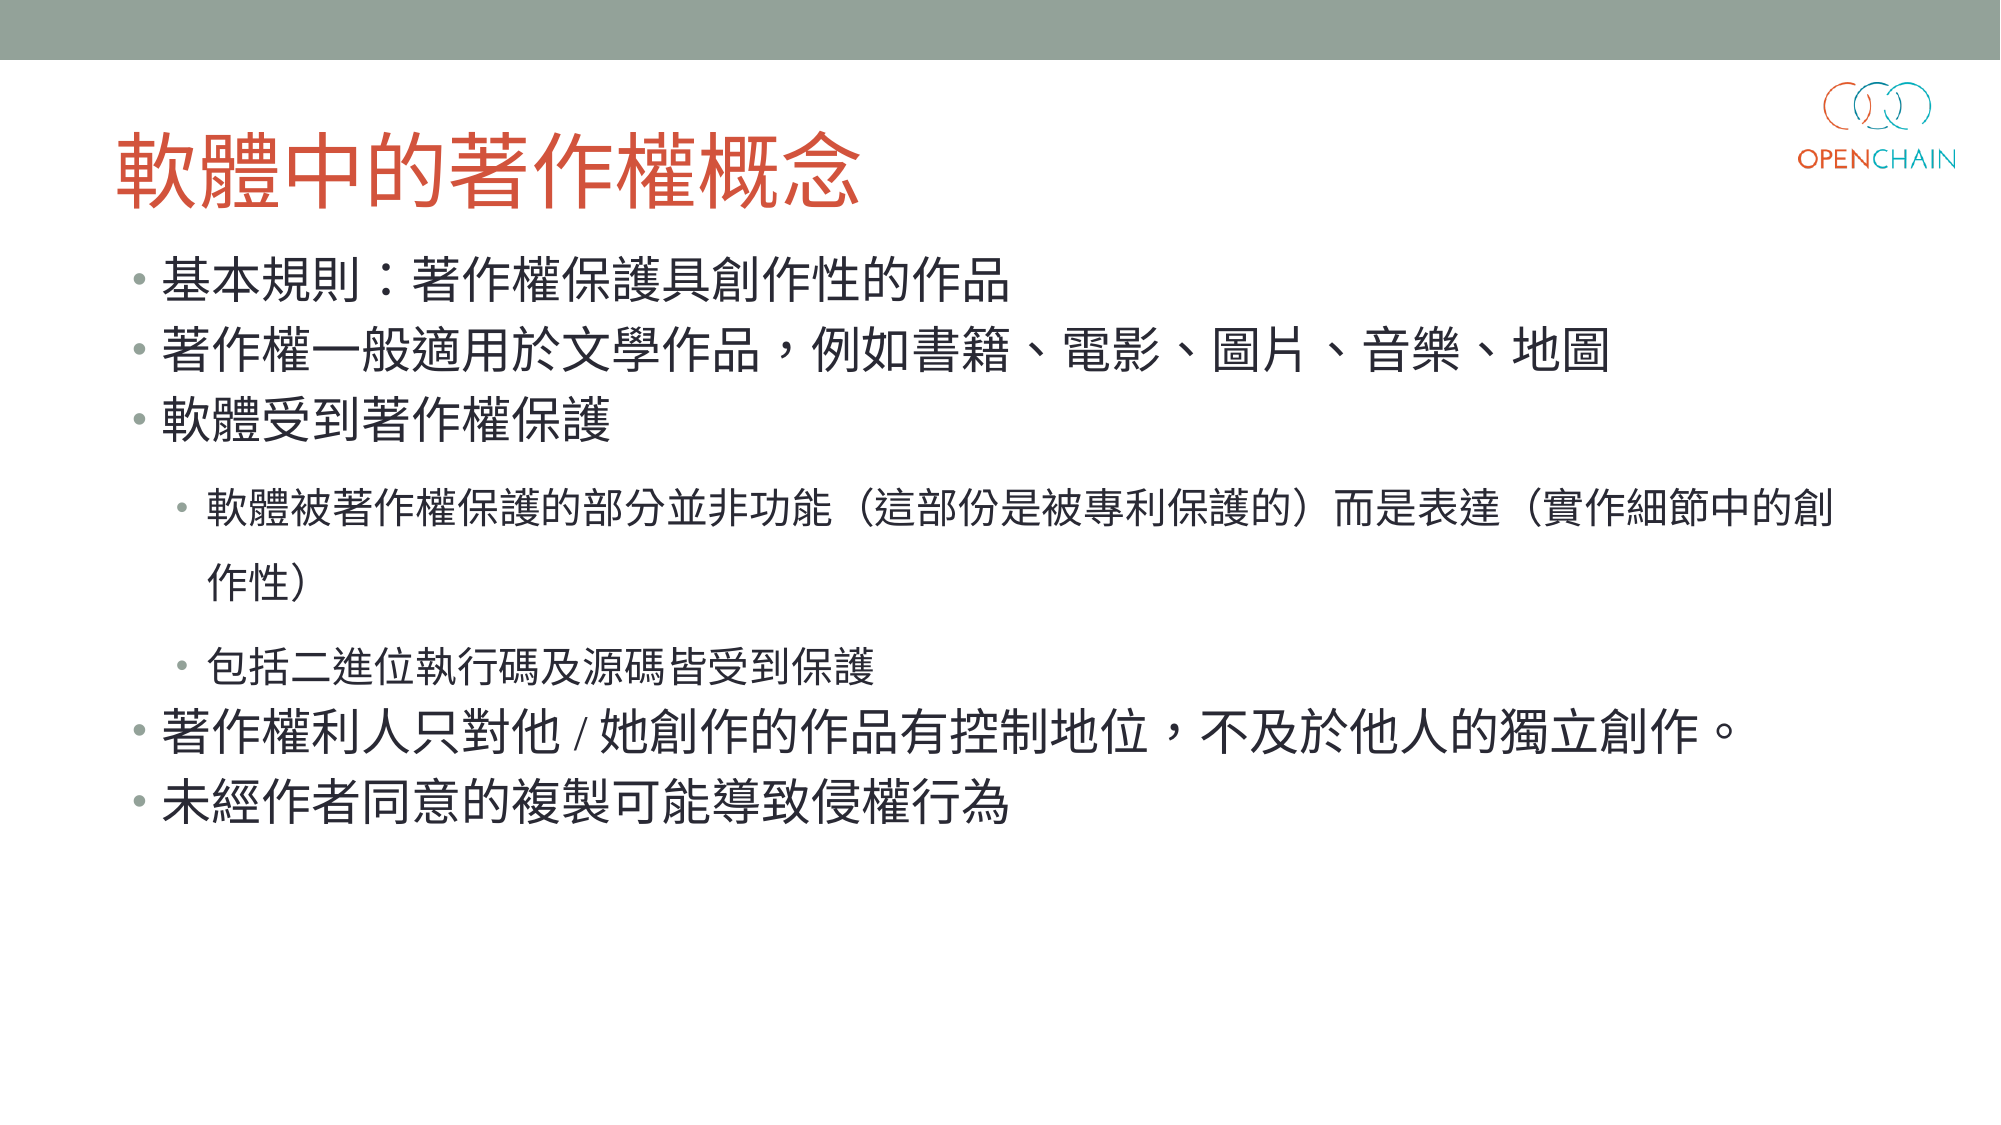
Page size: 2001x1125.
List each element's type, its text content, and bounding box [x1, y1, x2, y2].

list 基本規則：著作權保護具創作性的作品 著作權一般適用於文學作品，例如書籍、電影、圖片、音樂、地圖 軟體受到著作權保護 軟體被著作權保護的部分並非功能（這部份是被專利保護的）而是表達（實作細節中的創作性） 包括二進位執行碼及源碼皆受到保護 著作權利人只對他/她創作的作品有控制地位，不及於他人的獨立創作。 未經作者同意的複製可能導致侵權行為 [116, 241, 1863, 1061]
picture [1798, 82, 1955, 169]
title 軟體中的著作權概念 [99, 87, 1900, 250]
